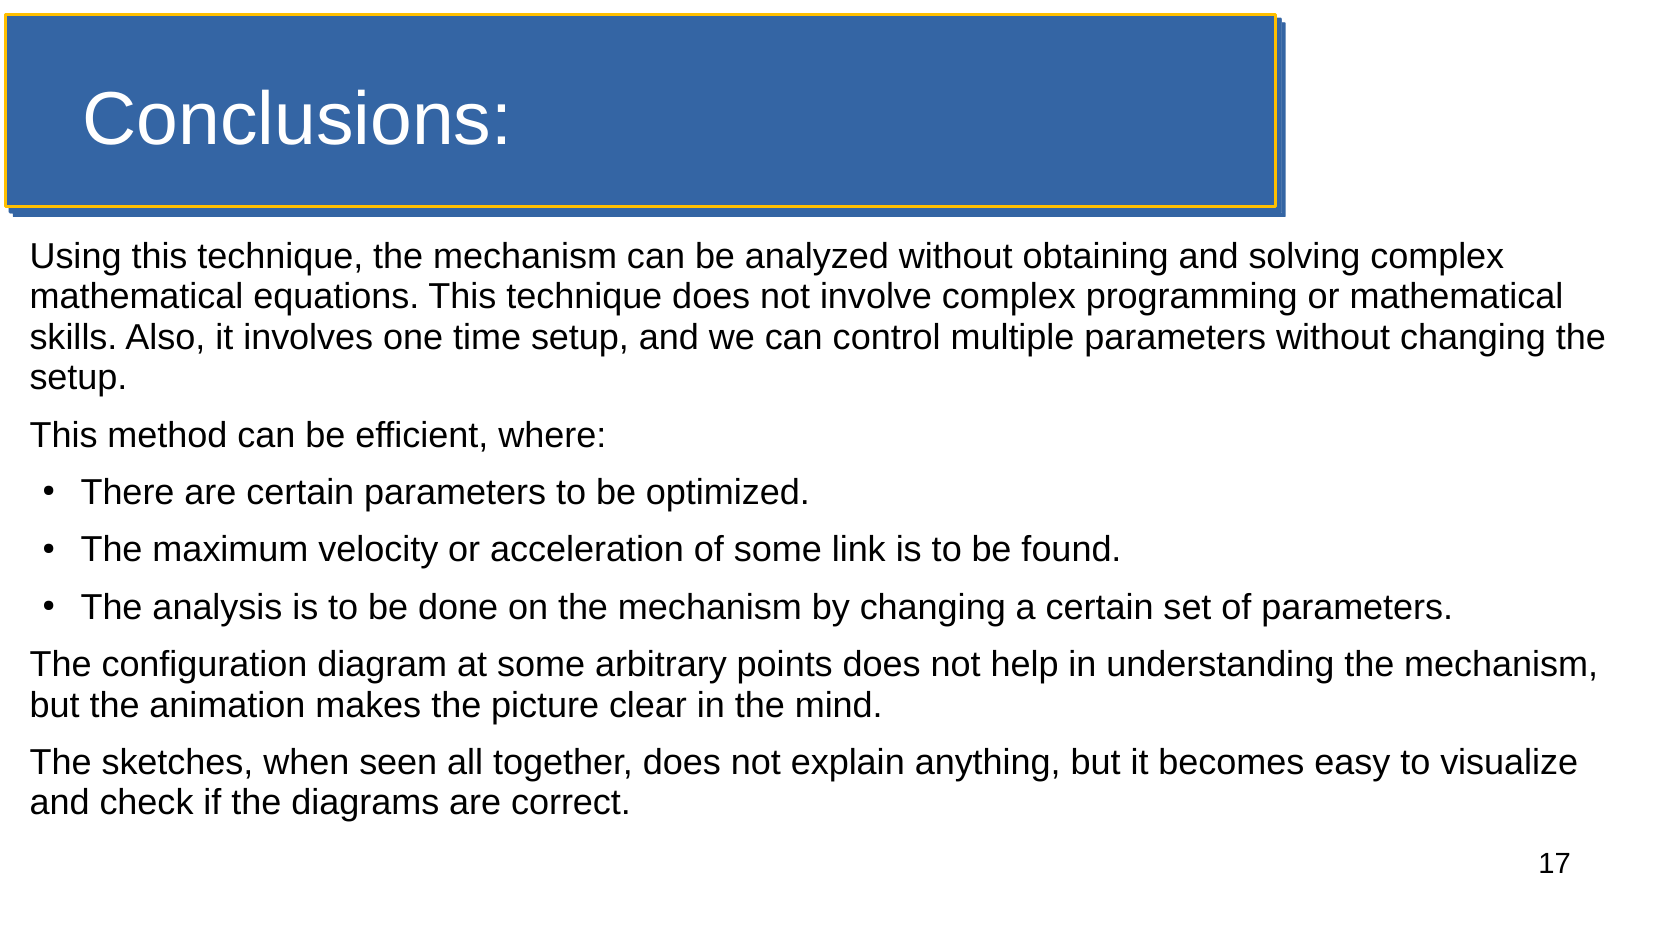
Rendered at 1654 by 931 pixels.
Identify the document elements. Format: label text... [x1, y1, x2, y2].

list Using this technique, the mechanism can be analyzed without obtaining and solving complex mathematical equations. This technique does not involve complex programming or mathematical skills. Also, it involves one time setup, and we can control multiple parameters without changing the setup. This method can be efficient, where: There are certain parameters to be optimized. The maximum velocity or acceleration of some link is to be found. The analysis is to be done on the mechanism by changing a certain set of parameters. The configuration diagram at some arbitrary points does not help in understanding the mechanism, but the animation makes the picture clear in the mind. The sketches, when seen all together, does not explain anything, but it becomes easy to visualize and check if the diagrams are correct. [29, 236, 1625, 827]
title Conclusions: [82, 44, 1235, 192]
